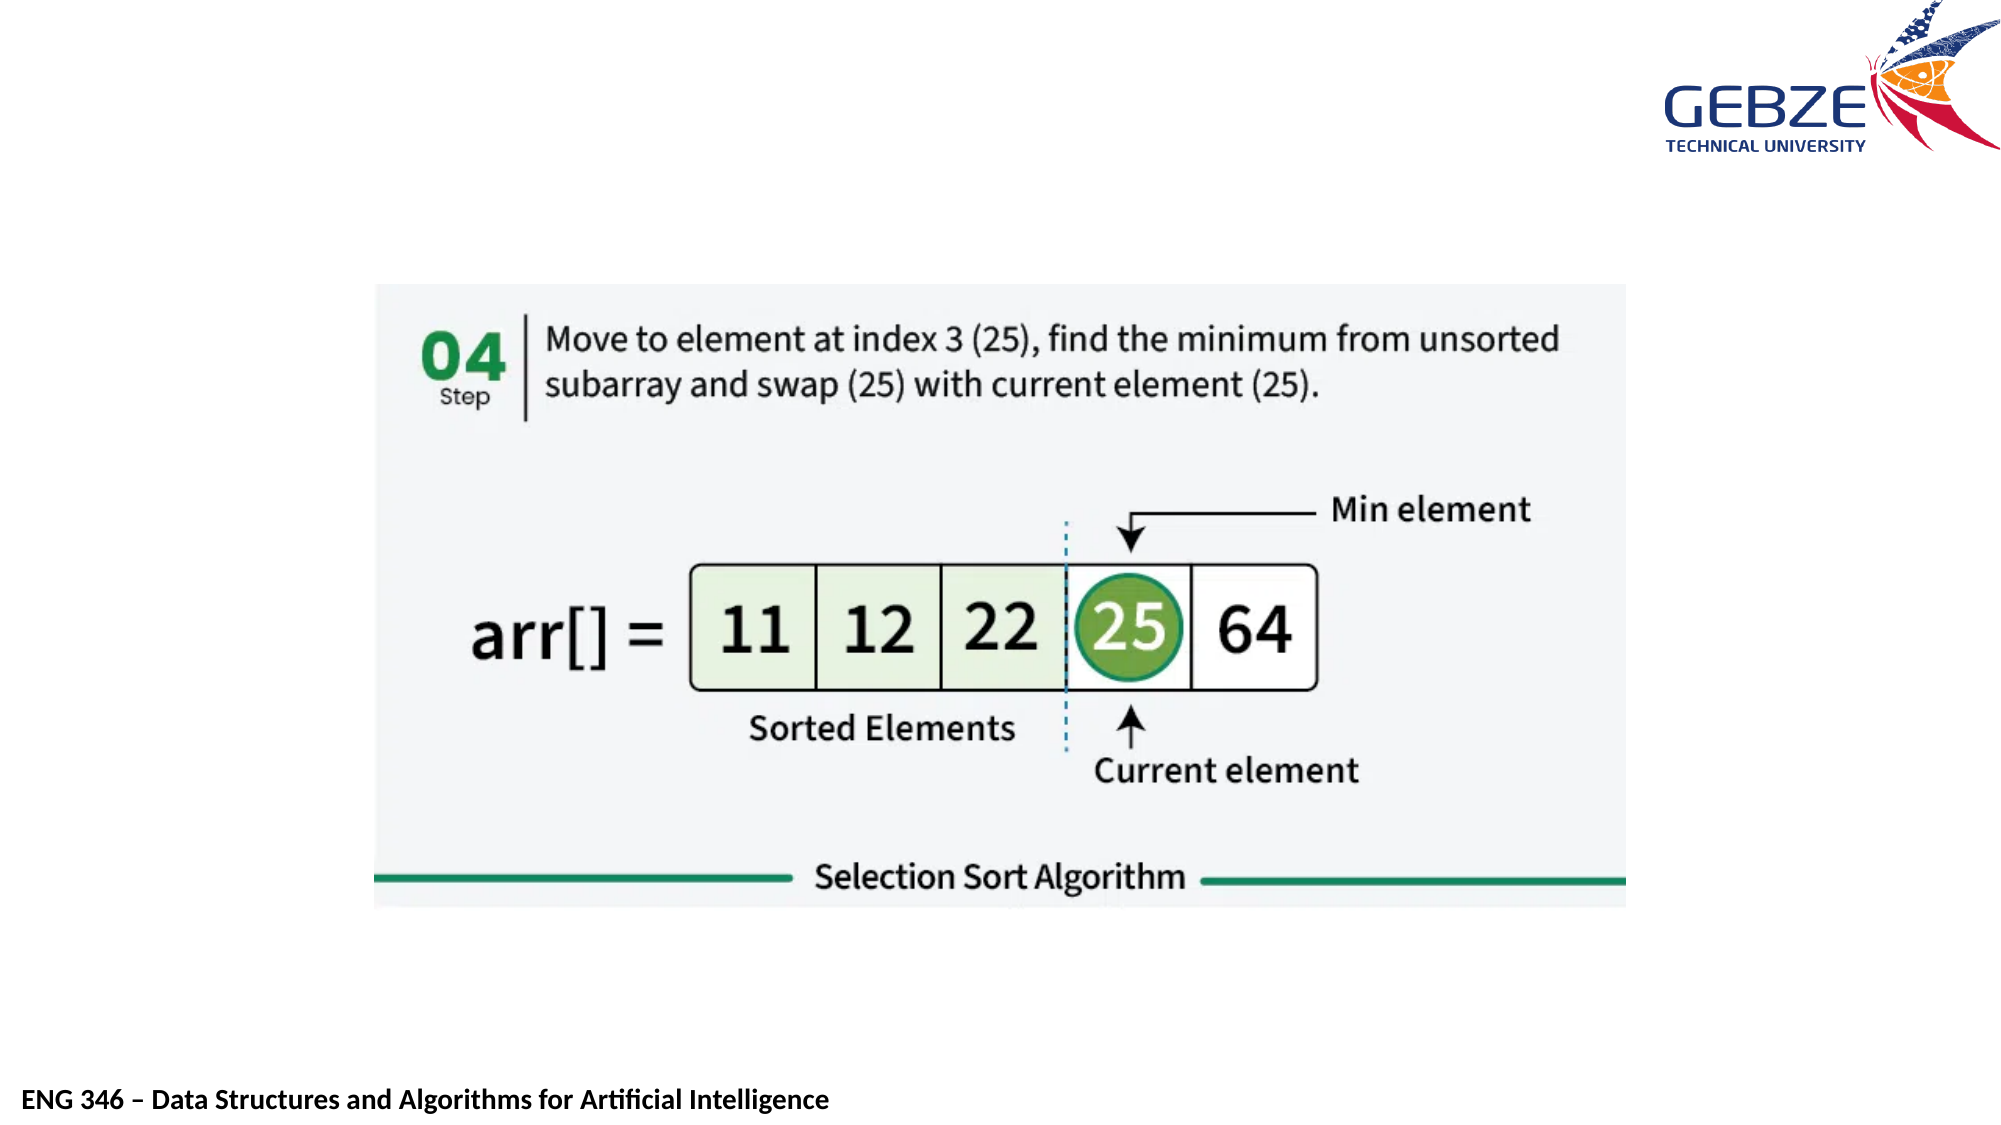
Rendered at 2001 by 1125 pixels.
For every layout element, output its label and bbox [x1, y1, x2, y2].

picture [1665, 0, 2001, 152]
picture [374, 284, 1626, 911]
